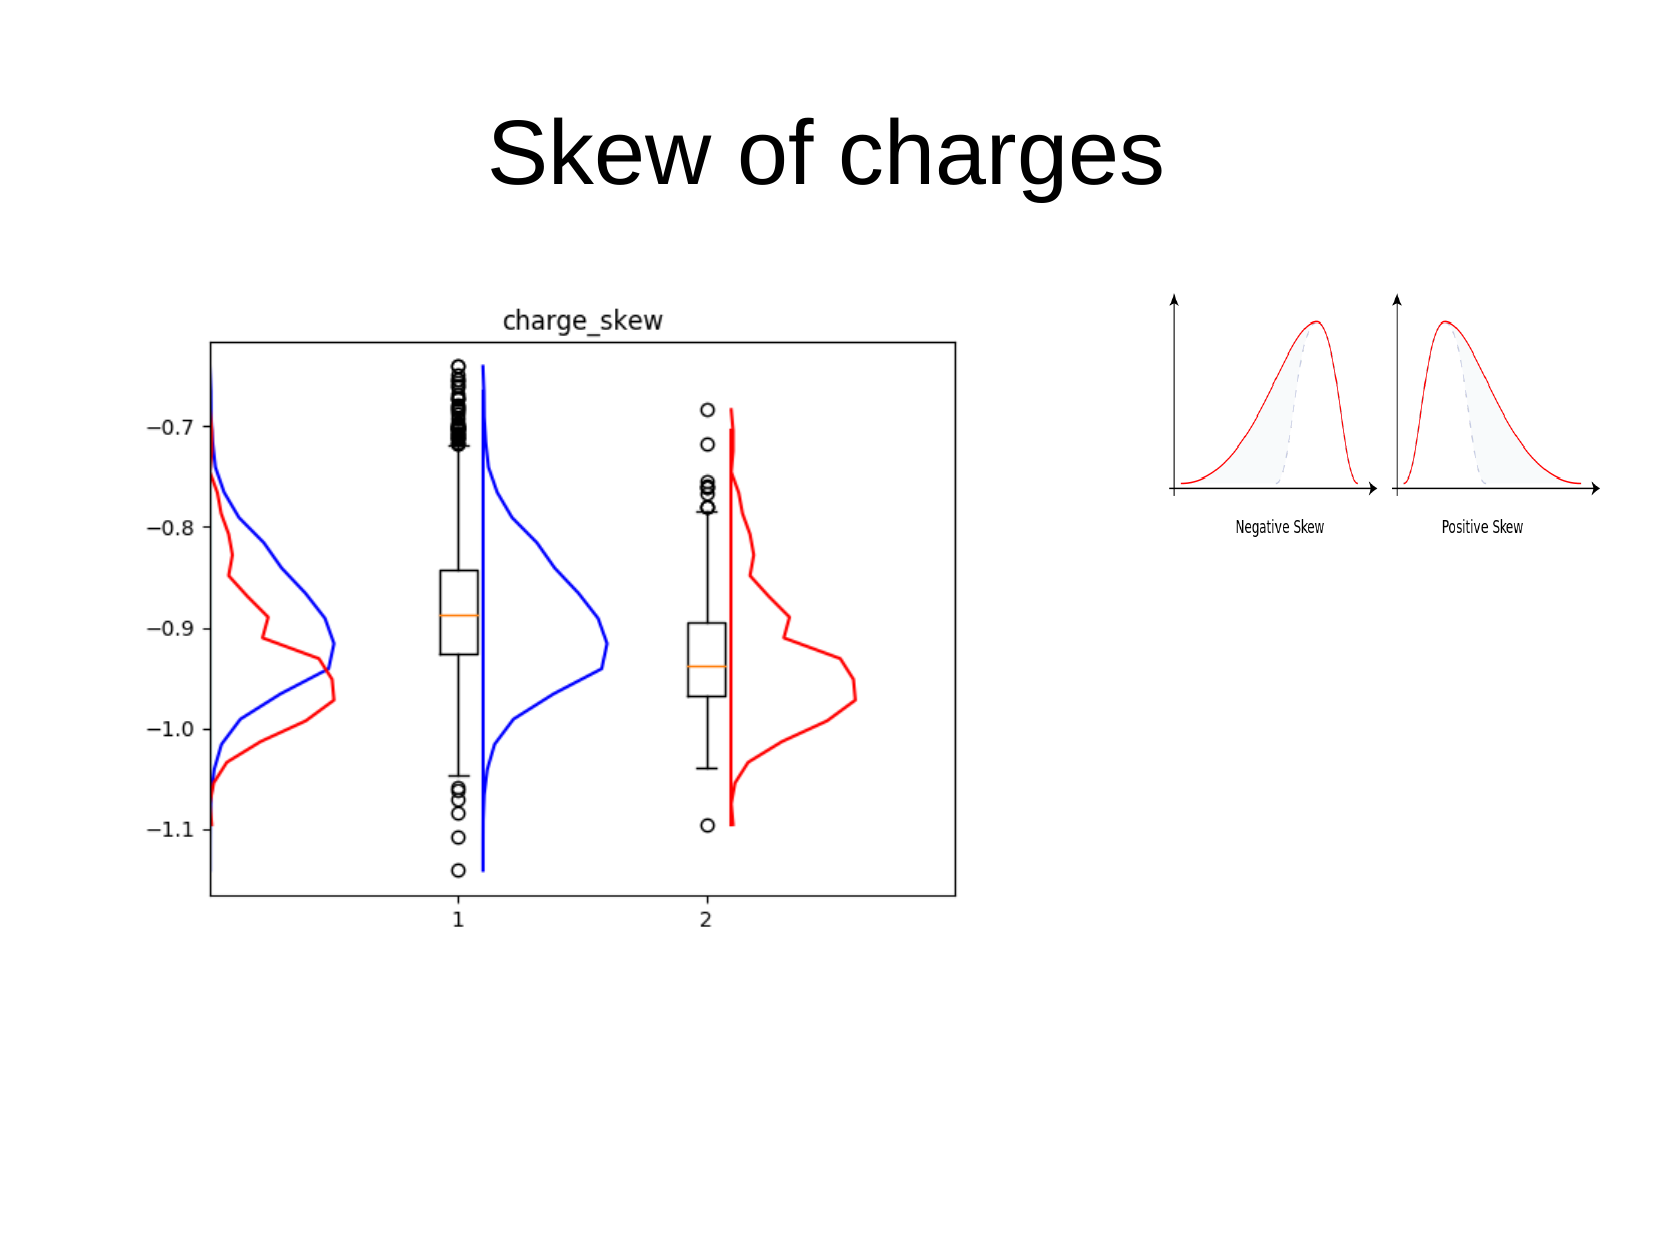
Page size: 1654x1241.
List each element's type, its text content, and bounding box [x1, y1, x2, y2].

picture [90, 255, 1051, 976]
picture [1155, 293, 1606, 541]
title Skew of charges [82, 49, 1571, 257]
